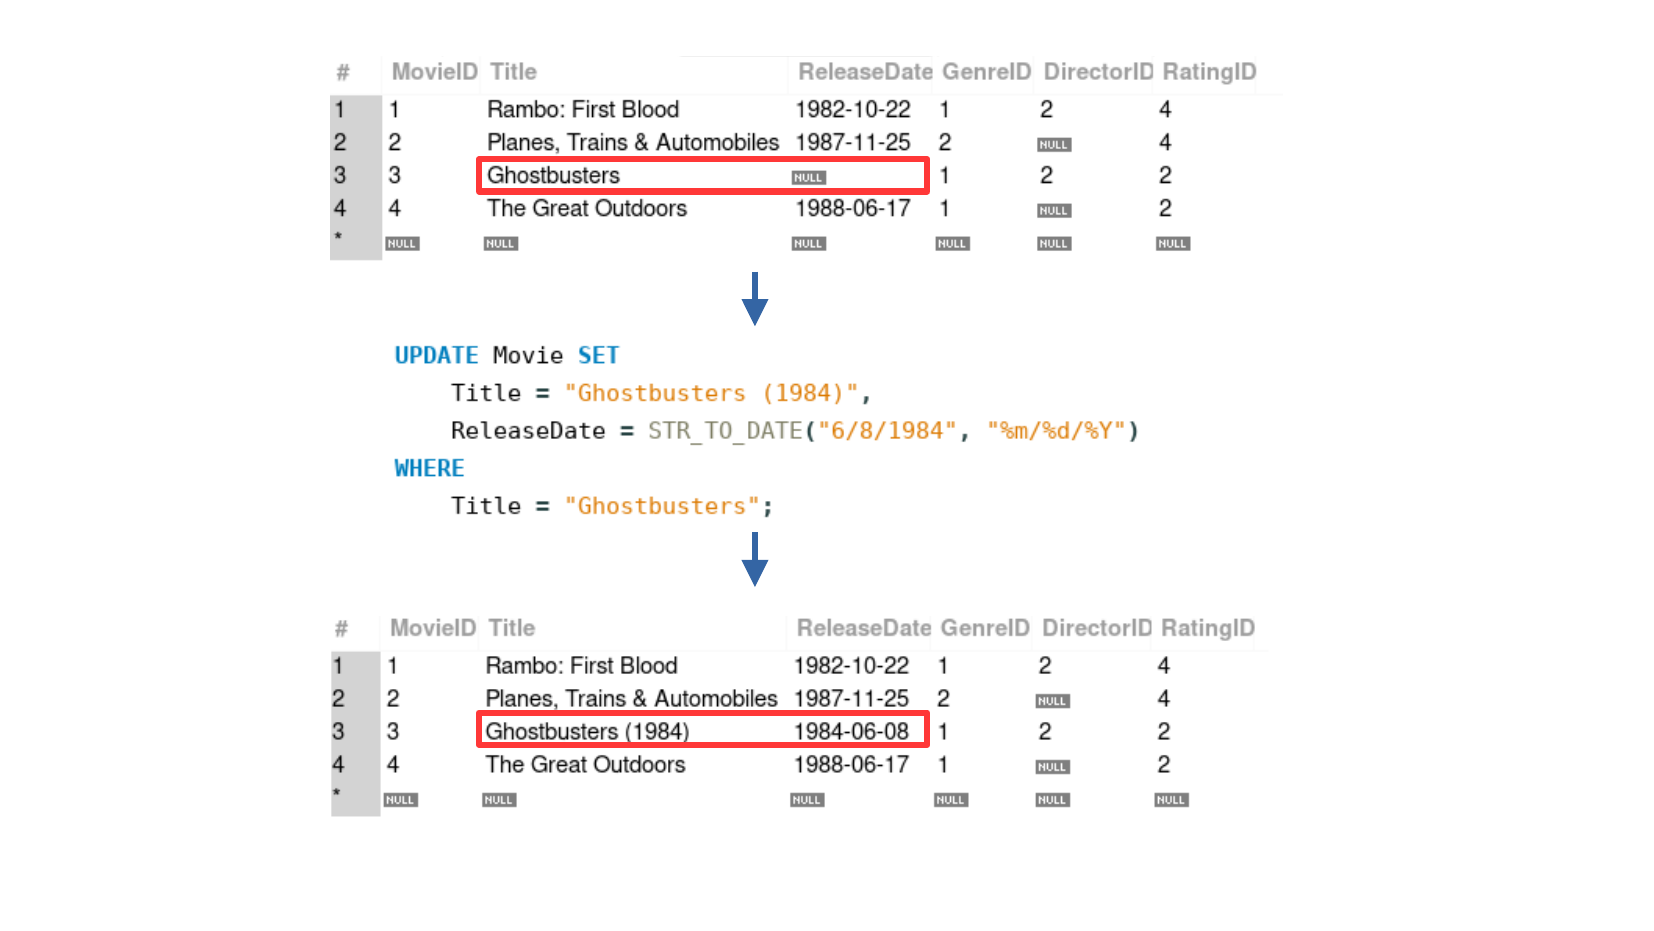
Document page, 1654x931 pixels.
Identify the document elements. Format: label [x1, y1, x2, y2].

picture [381, 326, 1149, 533]
picture [331, 616, 1269, 823]
picture [330, 56, 1283, 262]
